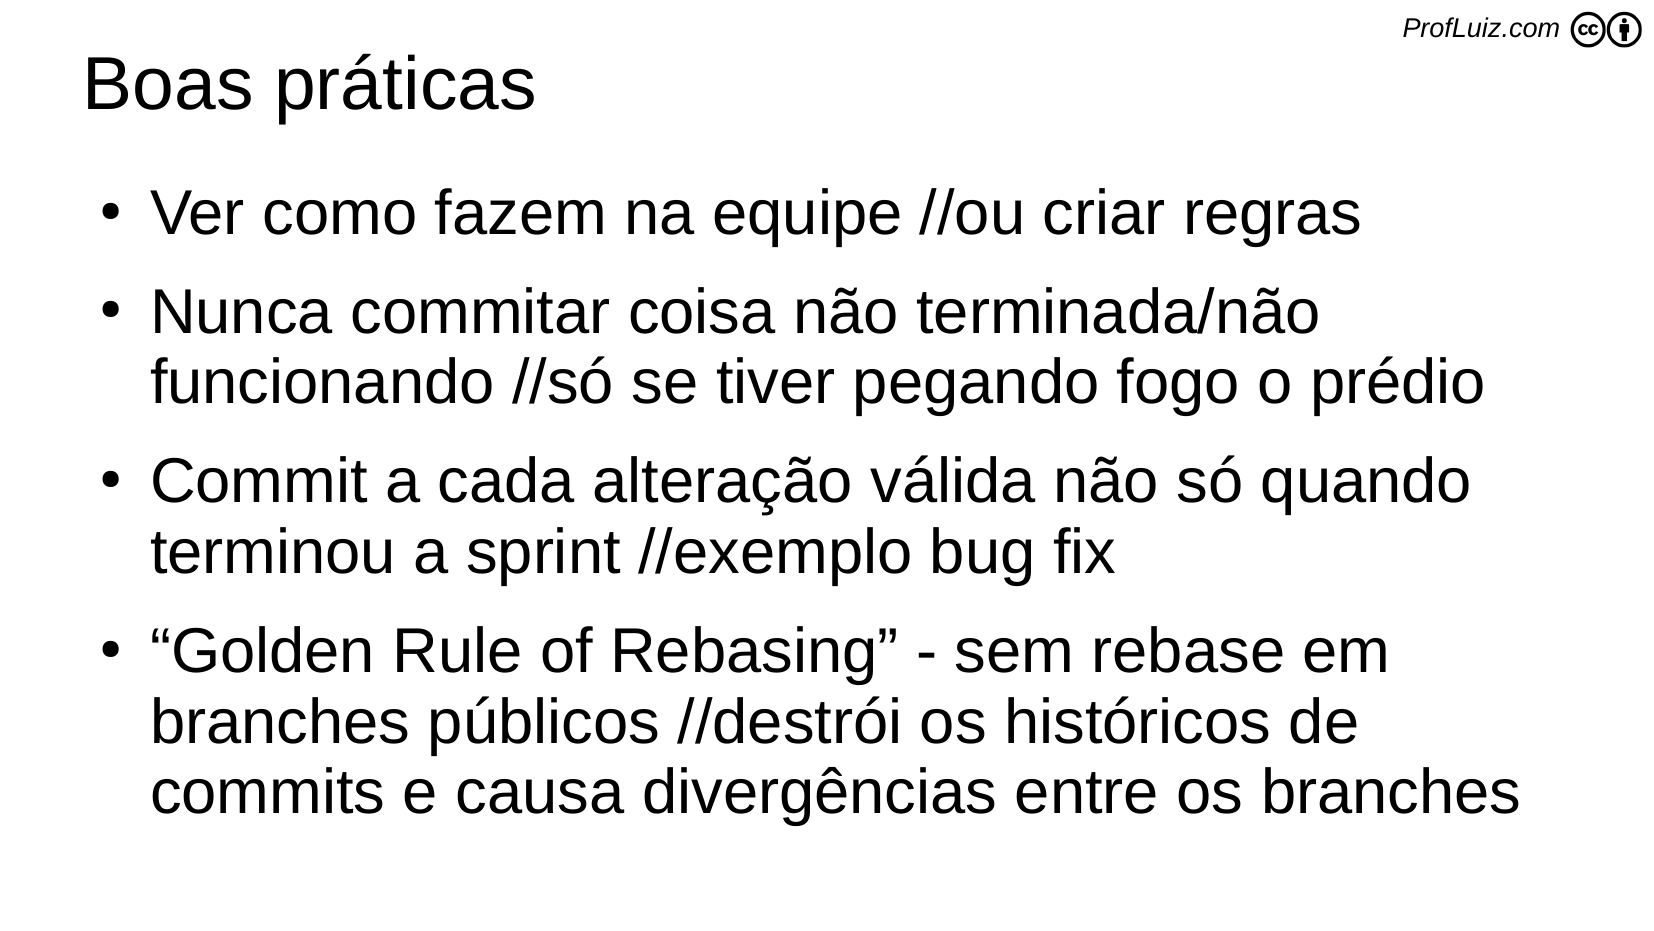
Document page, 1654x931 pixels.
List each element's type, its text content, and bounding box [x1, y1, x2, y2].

title Boas práticas [82, 37, 1571, 130]
list Ver como fazem na equipe //ou criar regras Nunca commitar coisa não terminada/não funcionando //só se tiver pegando fogo o prédio Commit a cada alteração válida não só quando terminou a sprint //exemplo bug fix “Golden Rule of Rebasing” - sem rebase em branches públicos //destrói os históricos de commits e causa divergências entre os branches [82, 177, 1571, 839]
picture [1570, 11, 1642, 48]
